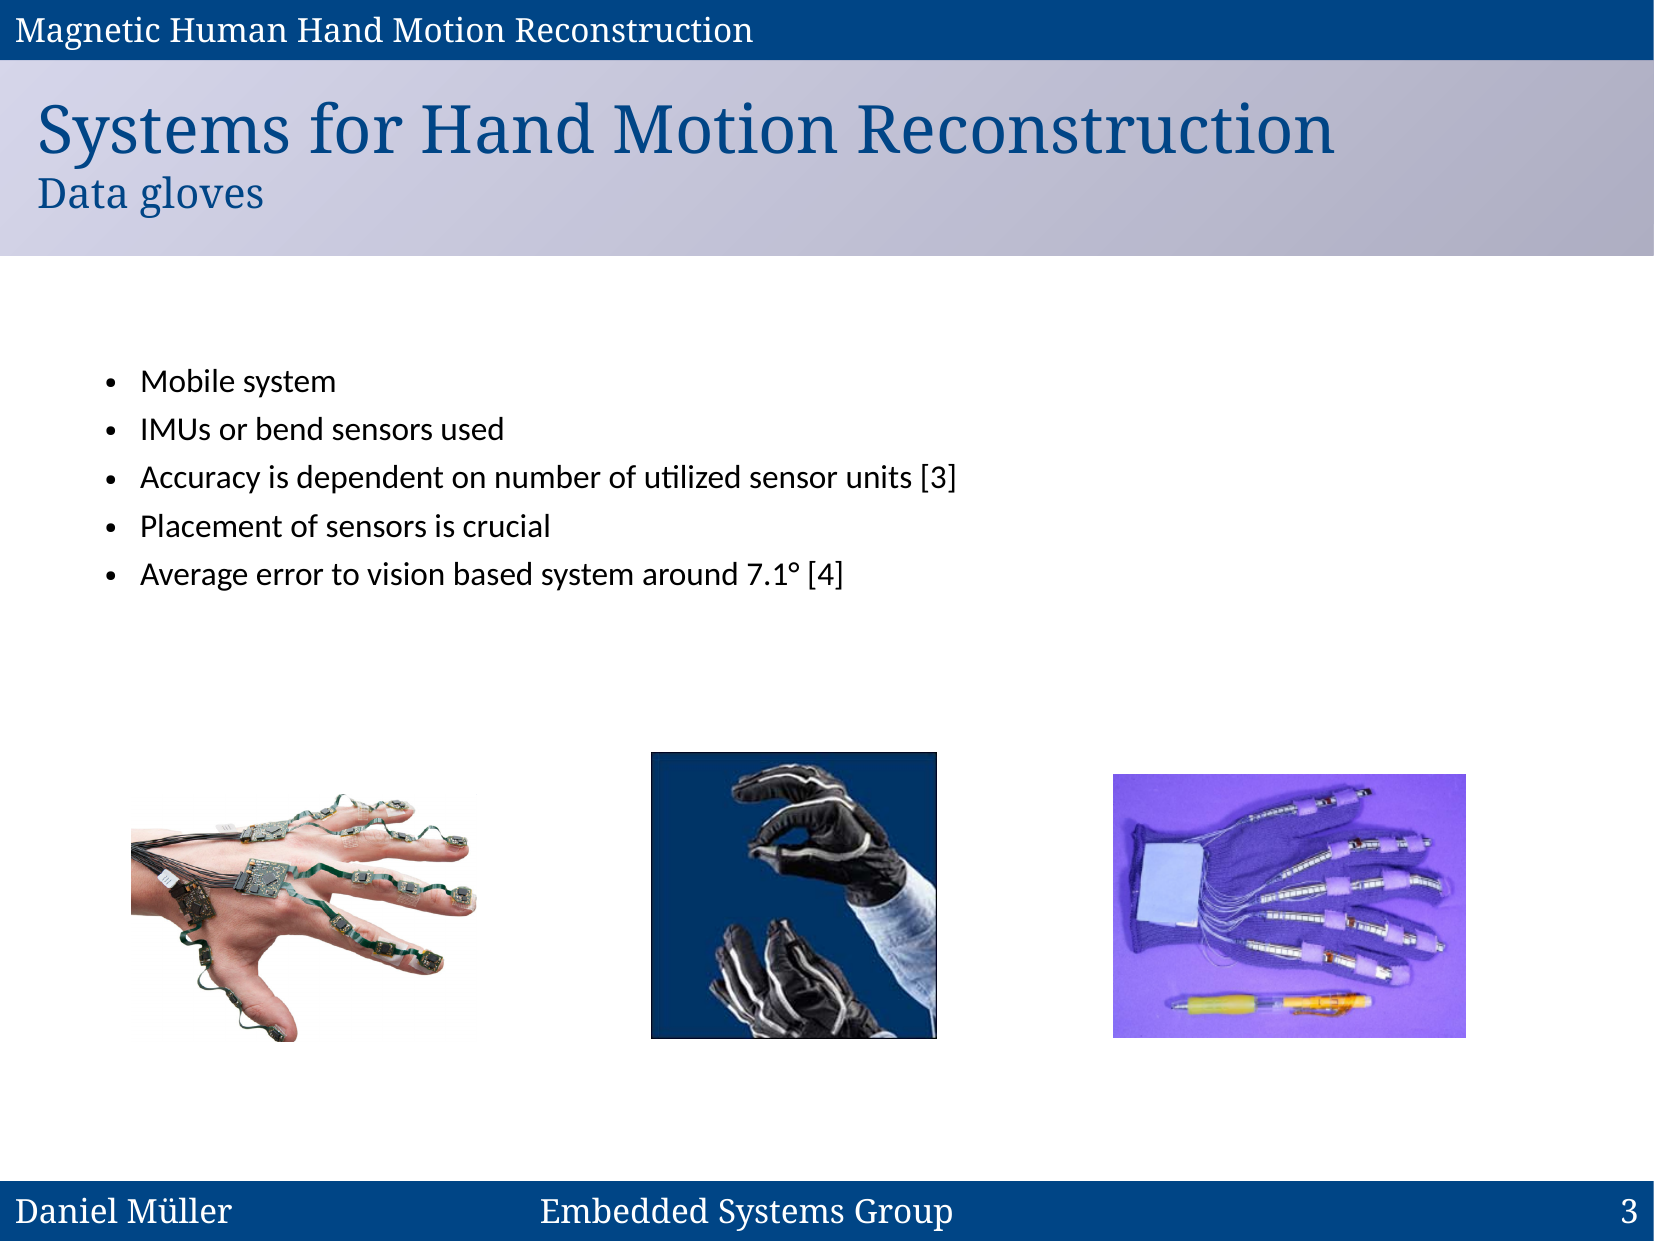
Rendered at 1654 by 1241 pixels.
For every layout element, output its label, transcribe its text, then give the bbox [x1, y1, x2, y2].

text_box Mobile system IMUs or bend sensors used Accuracy is dependent on number of utilized sensor units [3] Placement of sensors is crucial Average error to vision based system around 7.1° [4] [90, 360, 1182, 630]
title Systems for Hand Motion Reconstruction Data gloves [37, 47, 1411, 256]
picture [131, 794, 477, 1042]
picture [651, 752, 937, 1039]
picture [1113, 774, 1466, 1038]
